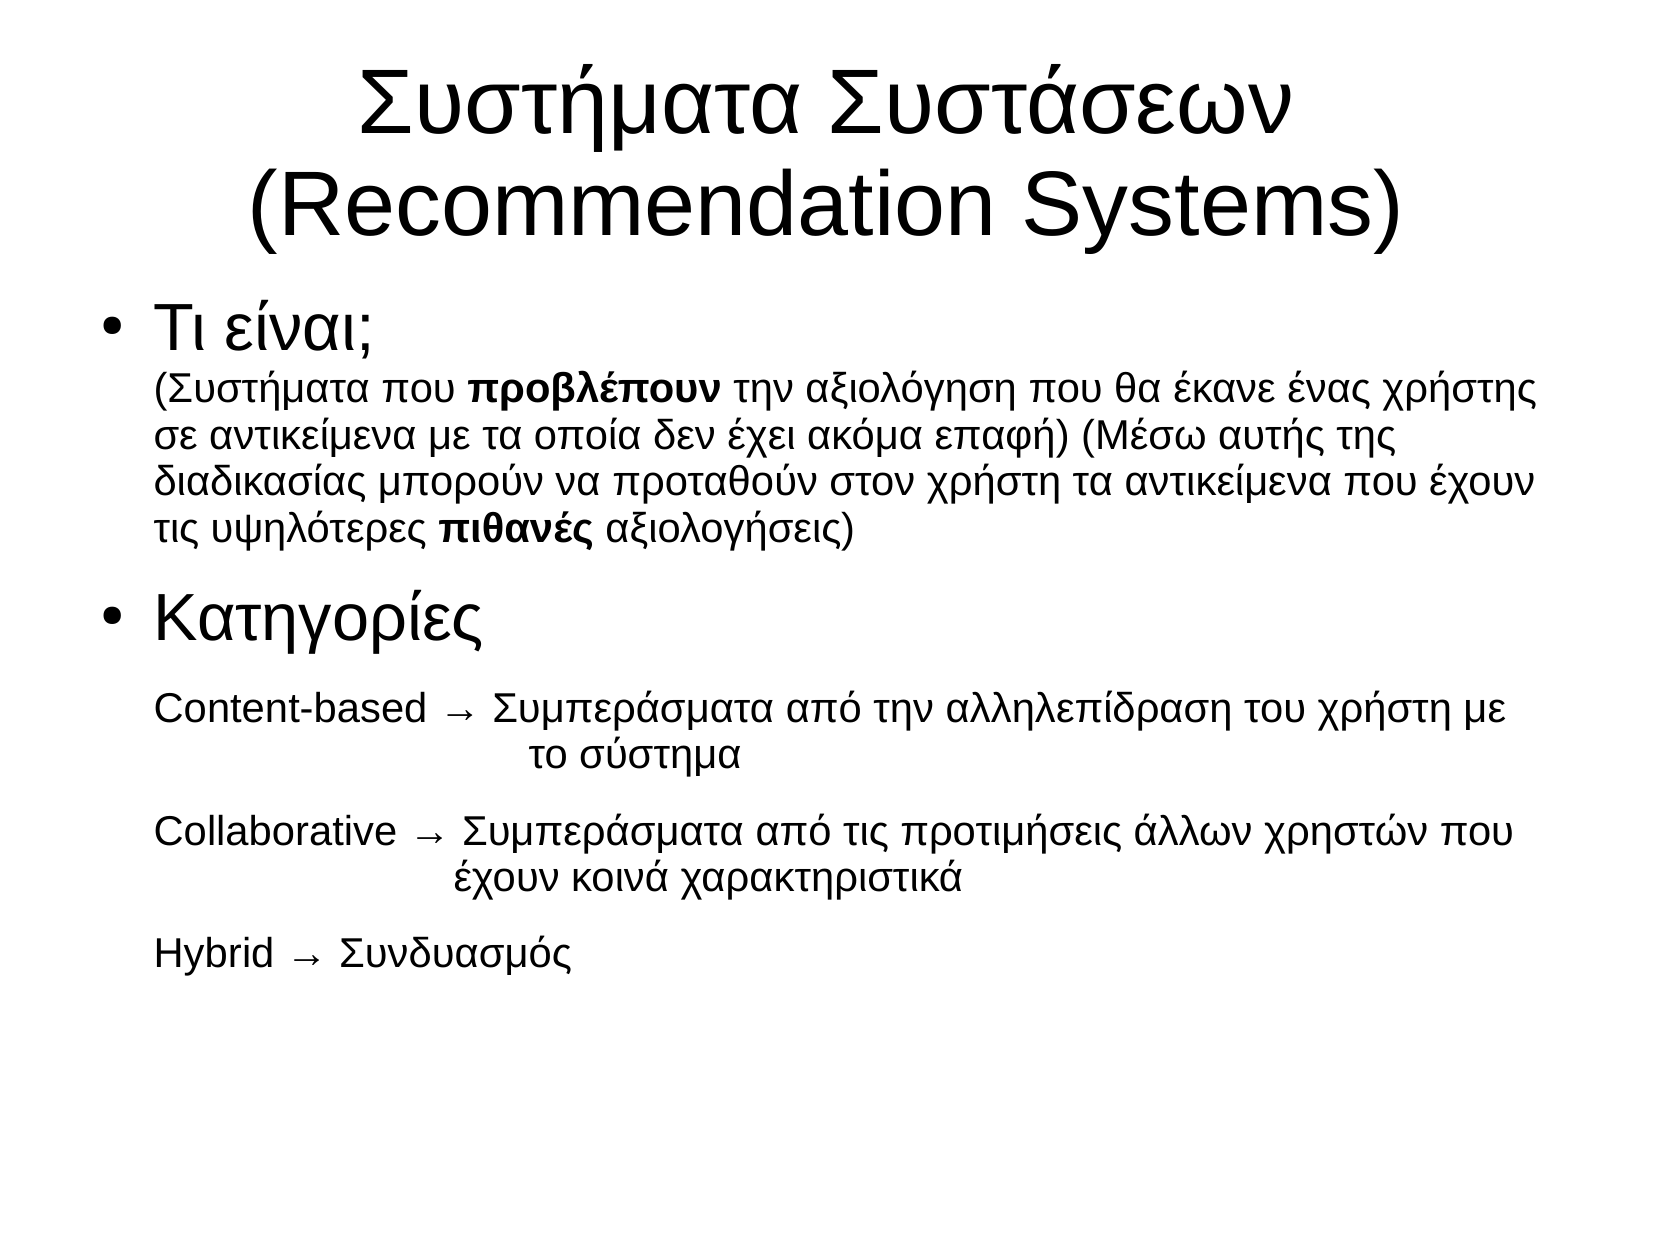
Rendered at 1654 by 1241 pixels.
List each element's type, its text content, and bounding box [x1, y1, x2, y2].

list Τι είναι; (Συστήματα που προβλέπουν την αξιολόγηση που θα έκανε ένας χρήστης σε αντικείμενα με τα οποία δεν έχει ακόμα επαφή) (Μέσω αυτής της διαδικασίας μπορούν να προταθούν στον χρήστη τα αντικείμενα που έχουν τις υψηλότερες πιθανές αξιολογήσεις) Κατηγορίες Content-based → Συμπεράσματα από την αλληλεπίδραση του χρήστη με το σύστημα Collaborative → Συμπεράσματα από τις προτιμήσεις άλλων χρηστών που έχουν κοινά χαρακτηριστικά Hybrid → Συνδυασμός [82, 290, 1538, 1010]
title Συστήματα Συστάσεων (Recommendation Systems) [82, 49, 1571, 257]
